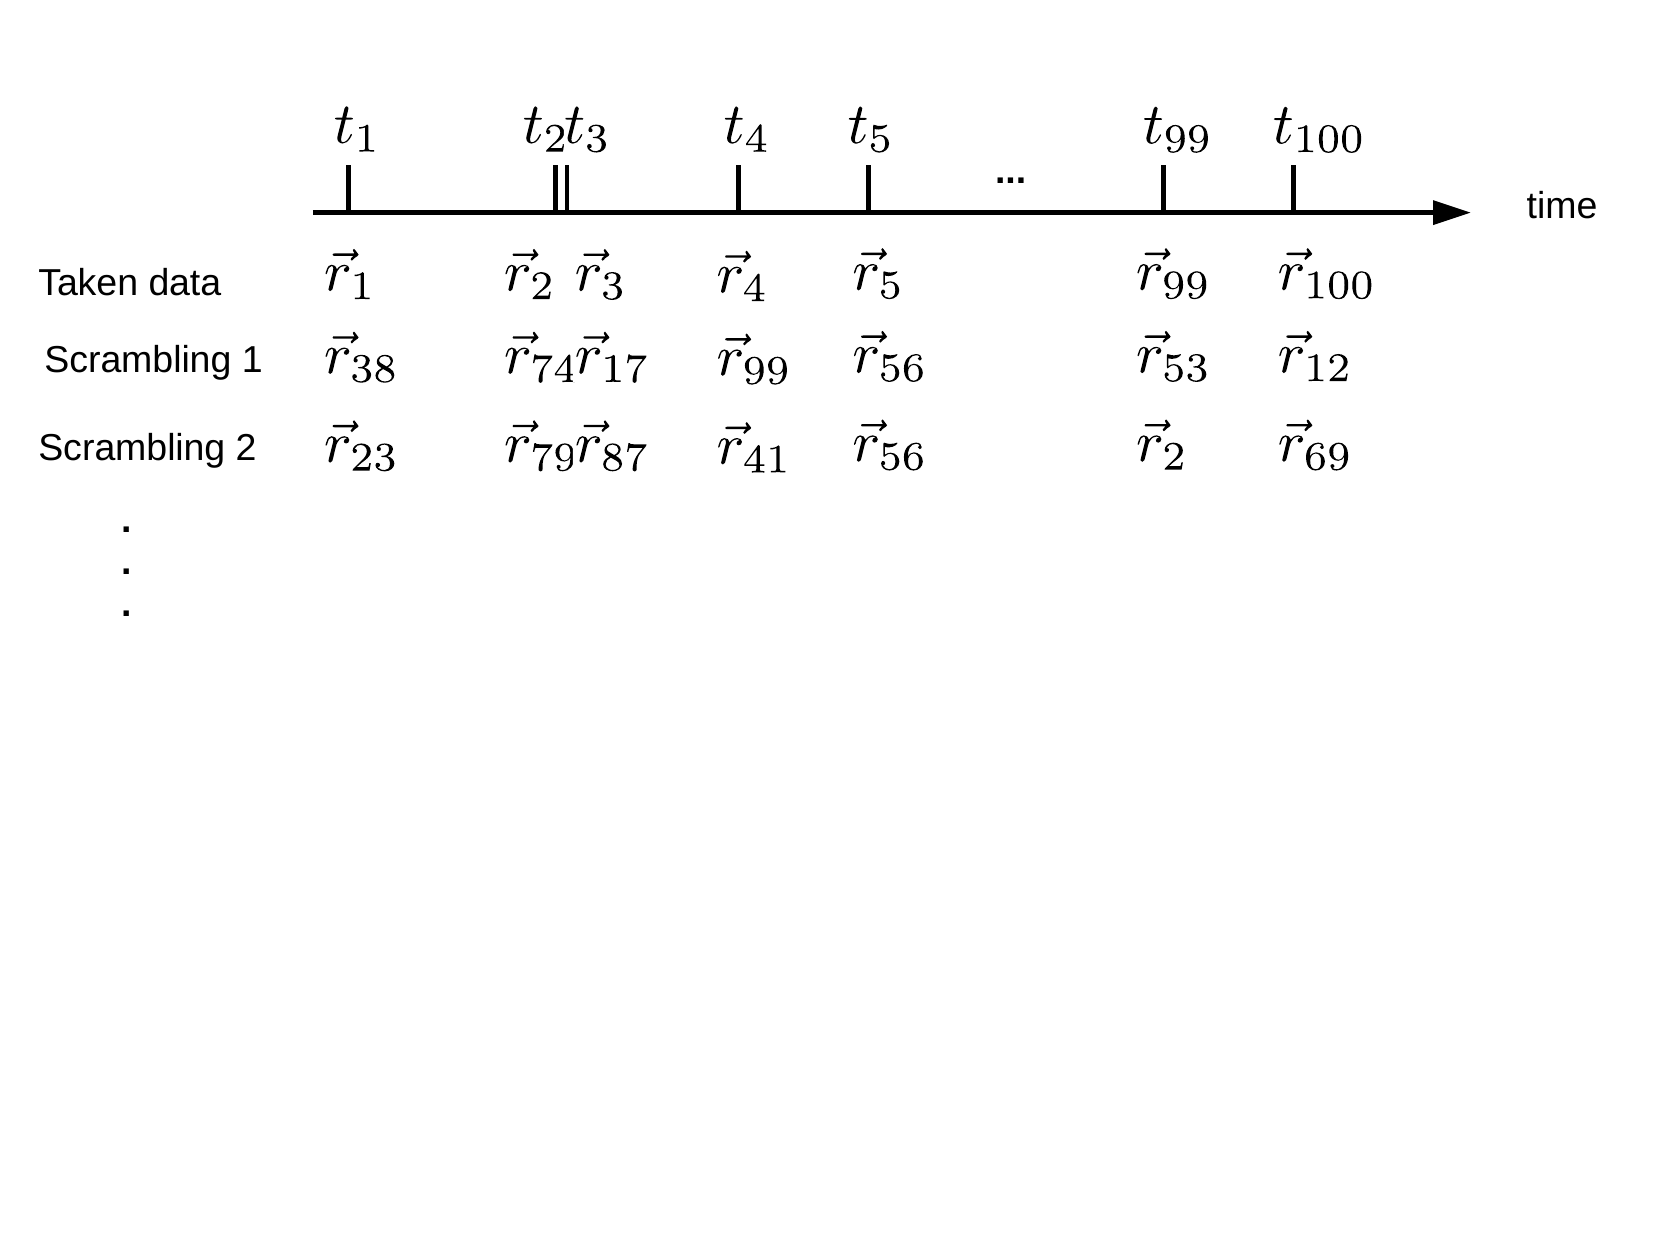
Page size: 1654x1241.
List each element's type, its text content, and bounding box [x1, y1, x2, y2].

text_box [850, 419, 926, 471]
text_box . . . [106, 491, 142, 632]
text_box [322, 248, 374, 300]
text_box [723, 106, 768, 152]
text_box [850, 330, 926, 382]
text_box Scrambling 1 [29, 330, 290, 388]
text_box Scrambling 2 [23, 419, 284, 477]
text_box [714, 422, 790, 473]
text_box [714, 250, 767, 302]
text_box [1134, 419, 1186, 470]
text_box [1133, 248, 1209, 300]
text_box [1134, 330, 1209, 382]
text_box [333, 106, 378, 152]
text_box [847, 106, 892, 153]
text_box [322, 331, 397, 383]
text_box [502, 420, 648, 472]
text_box [850, 248, 902, 300]
text_box [572, 248, 625, 301]
text_box time [1511, 177, 1613, 234]
text_box [1272, 106, 1364, 153]
text_box Taken data [23, 253, 237, 311]
text_box ... [980, 141, 1042, 211]
text_box [522, 106, 609, 153]
text_box [714, 333, 790, 385]
text_box [1275, 330, 1351, 382]
text_box [1142, 106, 1211, 153]
text_box [1275, 419, 1351, 471]
text_box [322, 420, 397, 472]
text_box [501, 248, 554, 300]
text_box [502, 331, 648, 383]
text_box [1275, 248, 1374, 300]
